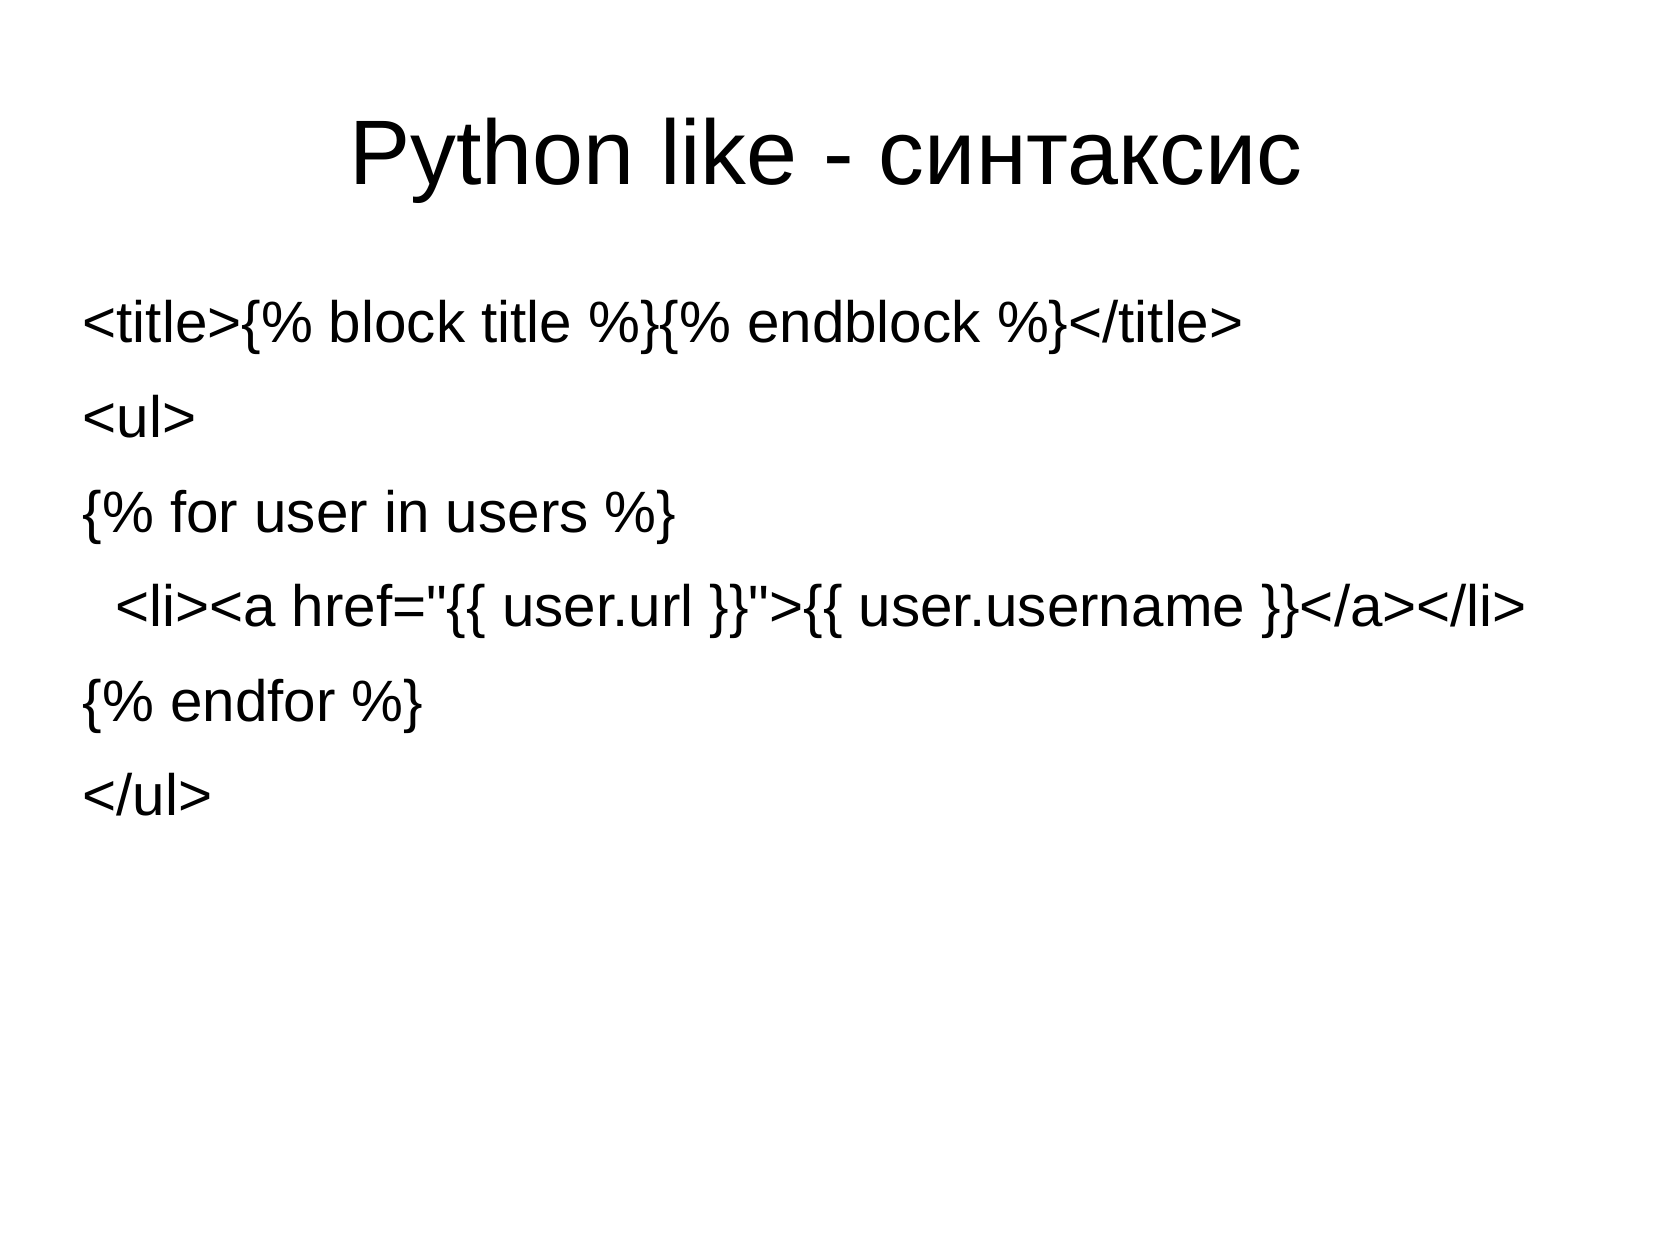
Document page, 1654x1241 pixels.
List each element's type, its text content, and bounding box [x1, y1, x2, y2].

title Python like - синтаксис [82, 49, 1571, 257]
list <title>{% block title %}{% endblock %}</title> <ul> {% for user in users %} <li><a href="{{ user.url }}">{{ user.username }}</a></li> {% endfor %} </ul> [82, 290, 1571, 1010]
